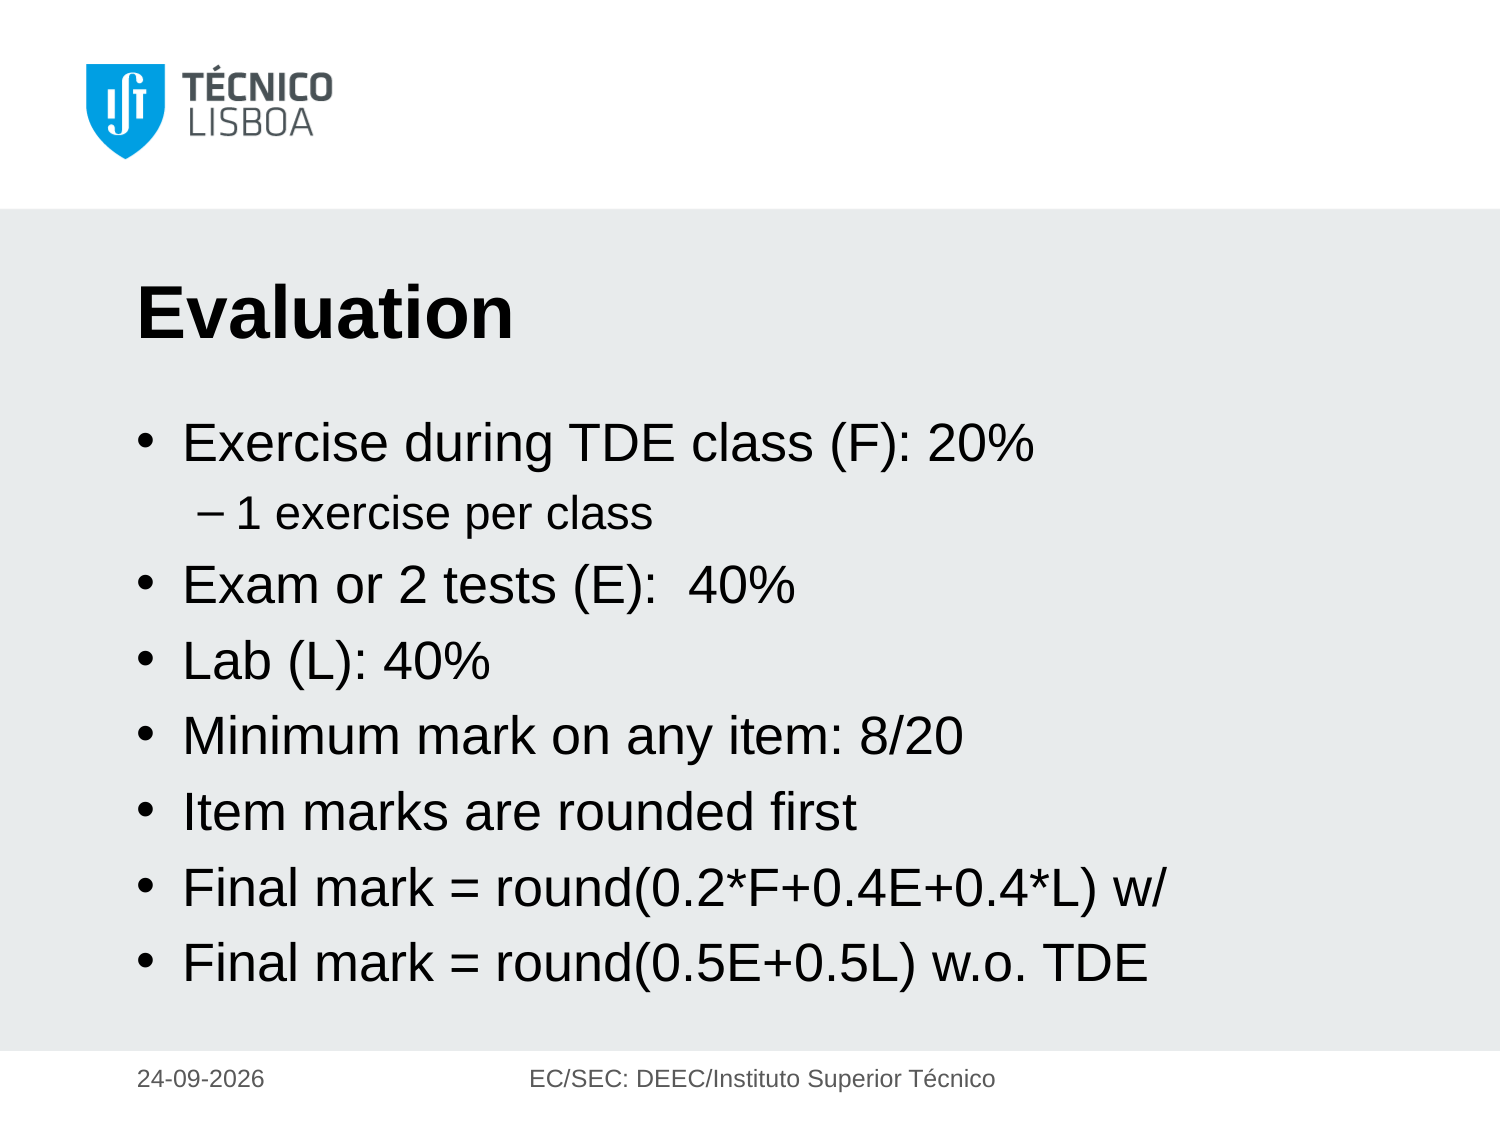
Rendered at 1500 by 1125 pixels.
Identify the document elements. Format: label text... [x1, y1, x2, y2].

picture [0, 0, 1500, 1125]
list Exercise during TDE class (F): 20% 1 exercise per class Exam or 2 tests (E): 40% Lab (L): 40% Minimum mark on any item: 8/20 Item marks are rounded first Final mark = round(0.2*F+0.4E+0.4*L) w/ Final mark = round(0.5E+0.5L) w.o. TDE [121, 400, 1378, 1005]
title Evaluation [121, 237, 1378, 381]
slide_number 22-09-2018 [121, 1052, 425, 1103]
footer EC/SEC: DEEC/Instituto Superior Técnico [512, 1052, 1021, 1103]
